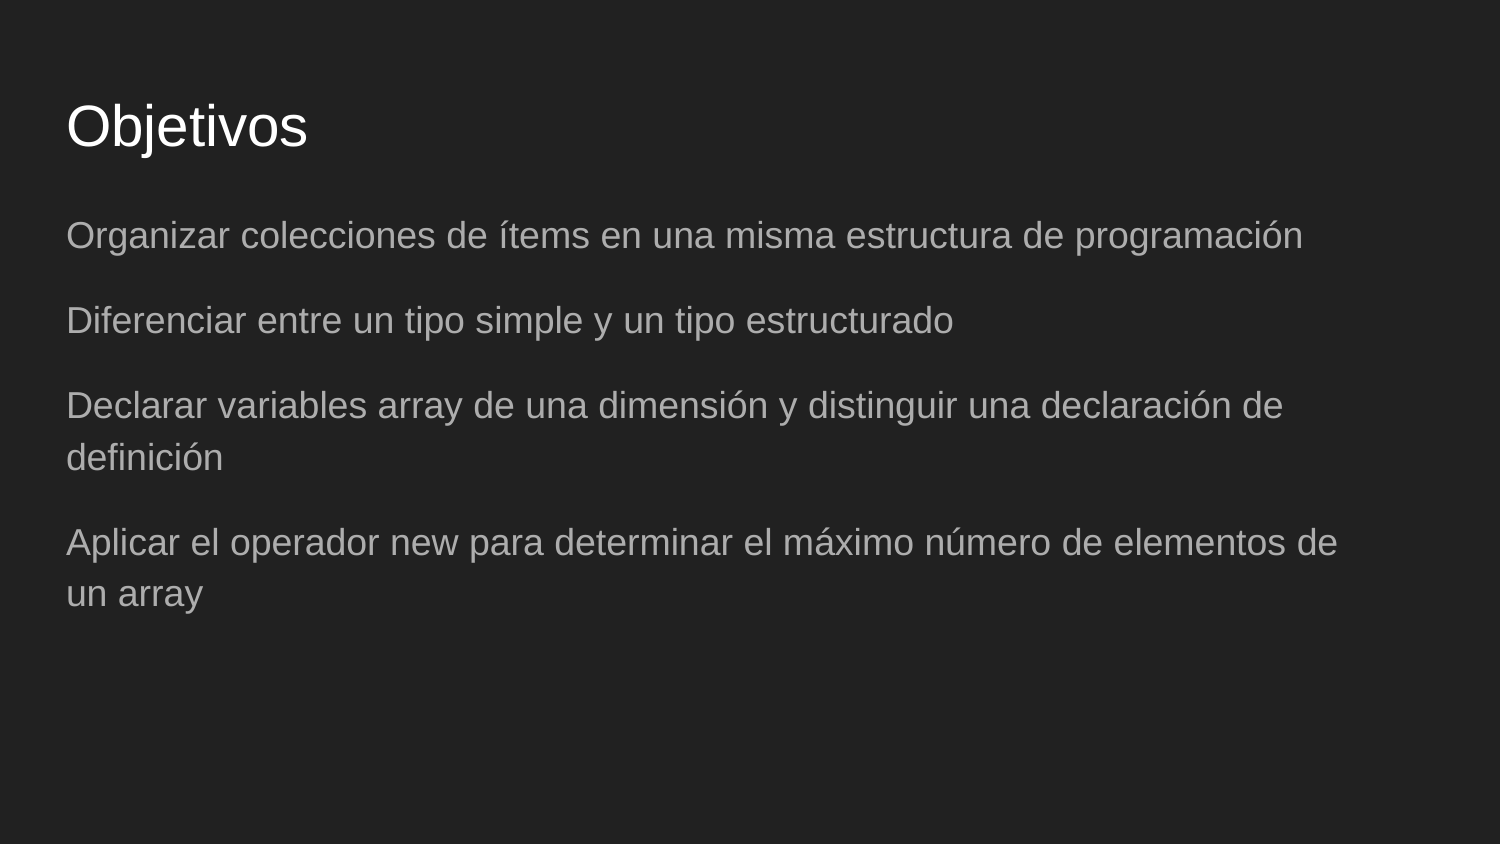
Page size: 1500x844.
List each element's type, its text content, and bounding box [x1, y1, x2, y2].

list Organizar colecciones de ítems en una misma estructura de programación Diferenciar entre un tipo simple y un tipo estructurado Declarar variables array de una dimensión y distinguir una declaración de definición Aplicar el operador new para determinar el máximo número de elementos de un array [51, 188, 1449, 797]
title Objetivos [51, 72, 1449, 167]
